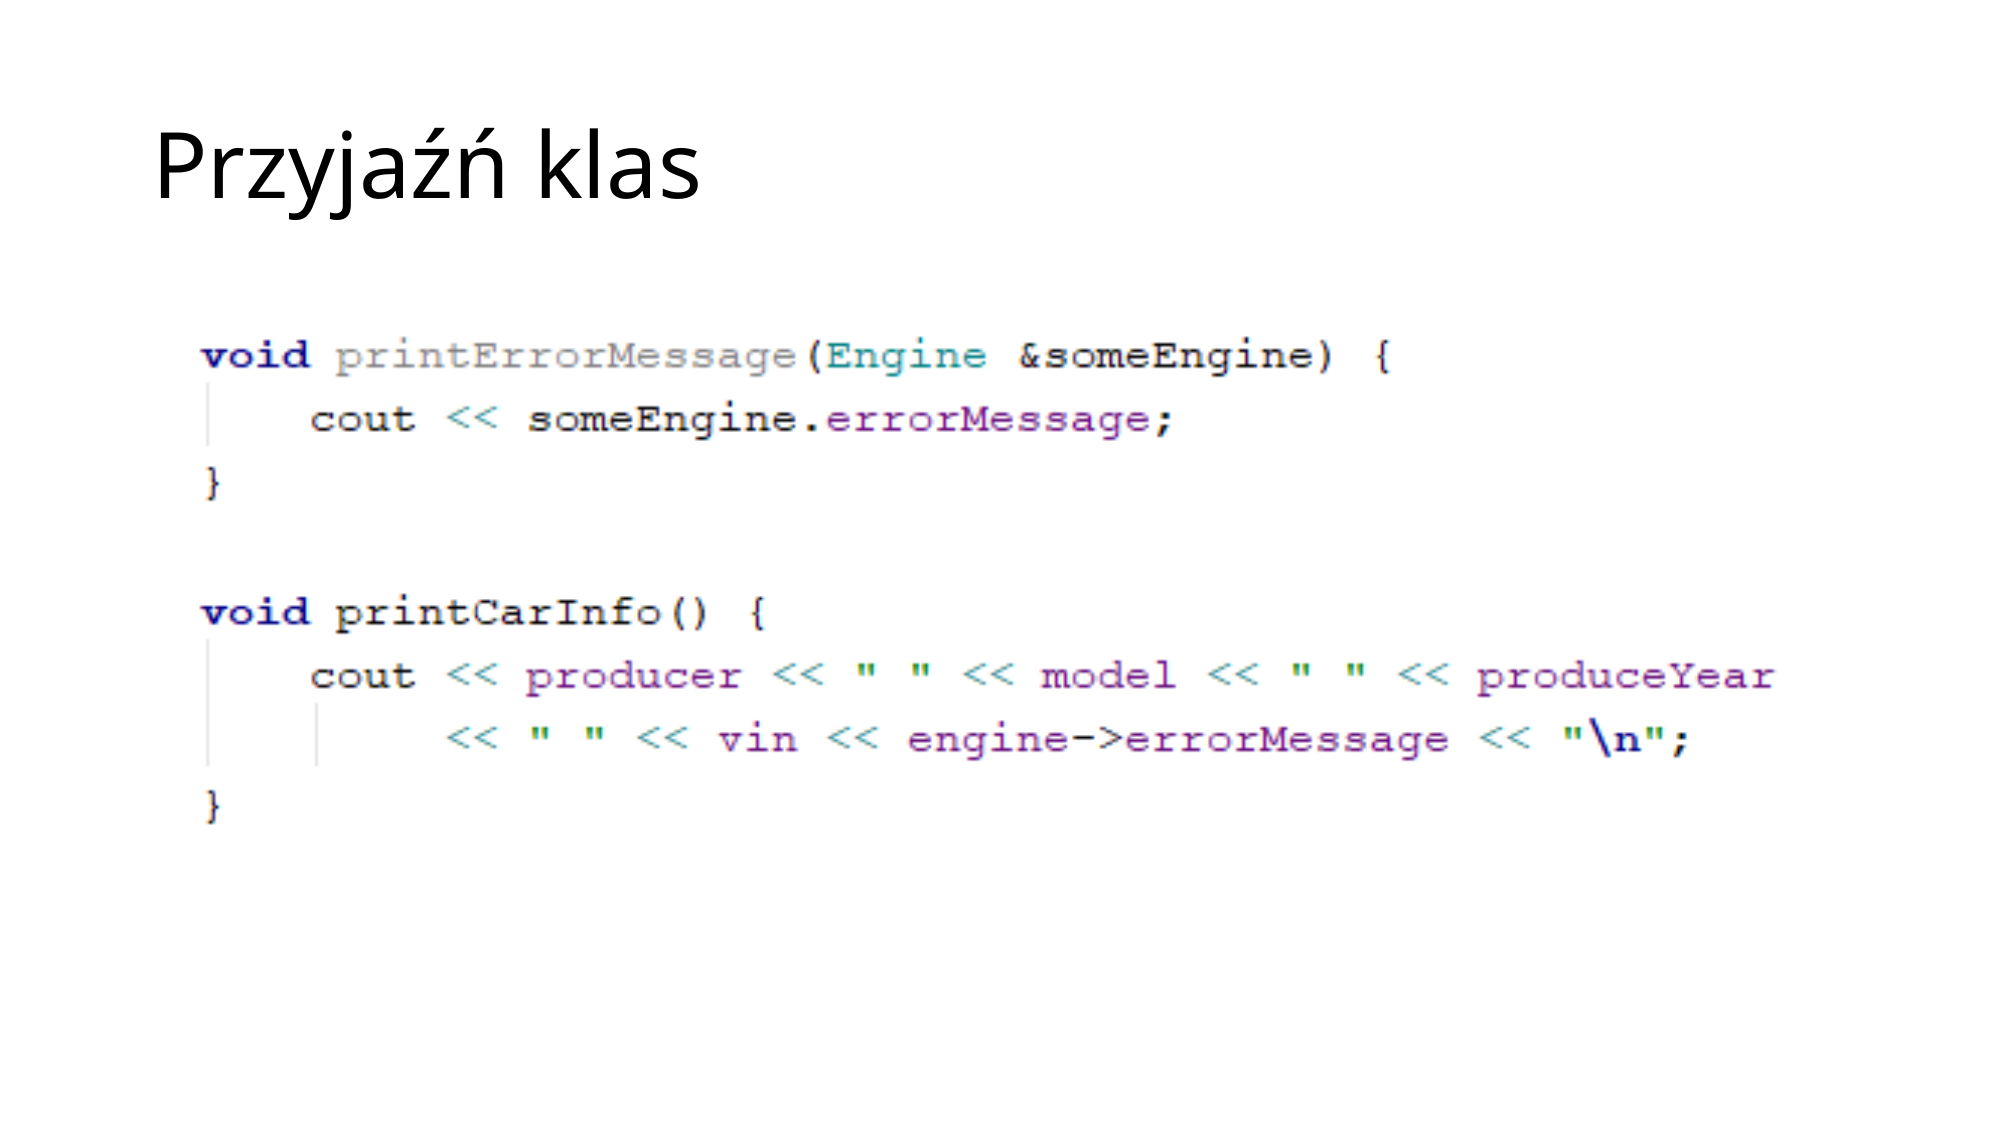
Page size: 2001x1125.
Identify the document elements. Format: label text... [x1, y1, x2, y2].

title Przyjaźń klas [137, 59, 1863, 278]
picture [174, 320, 1826, 861]
